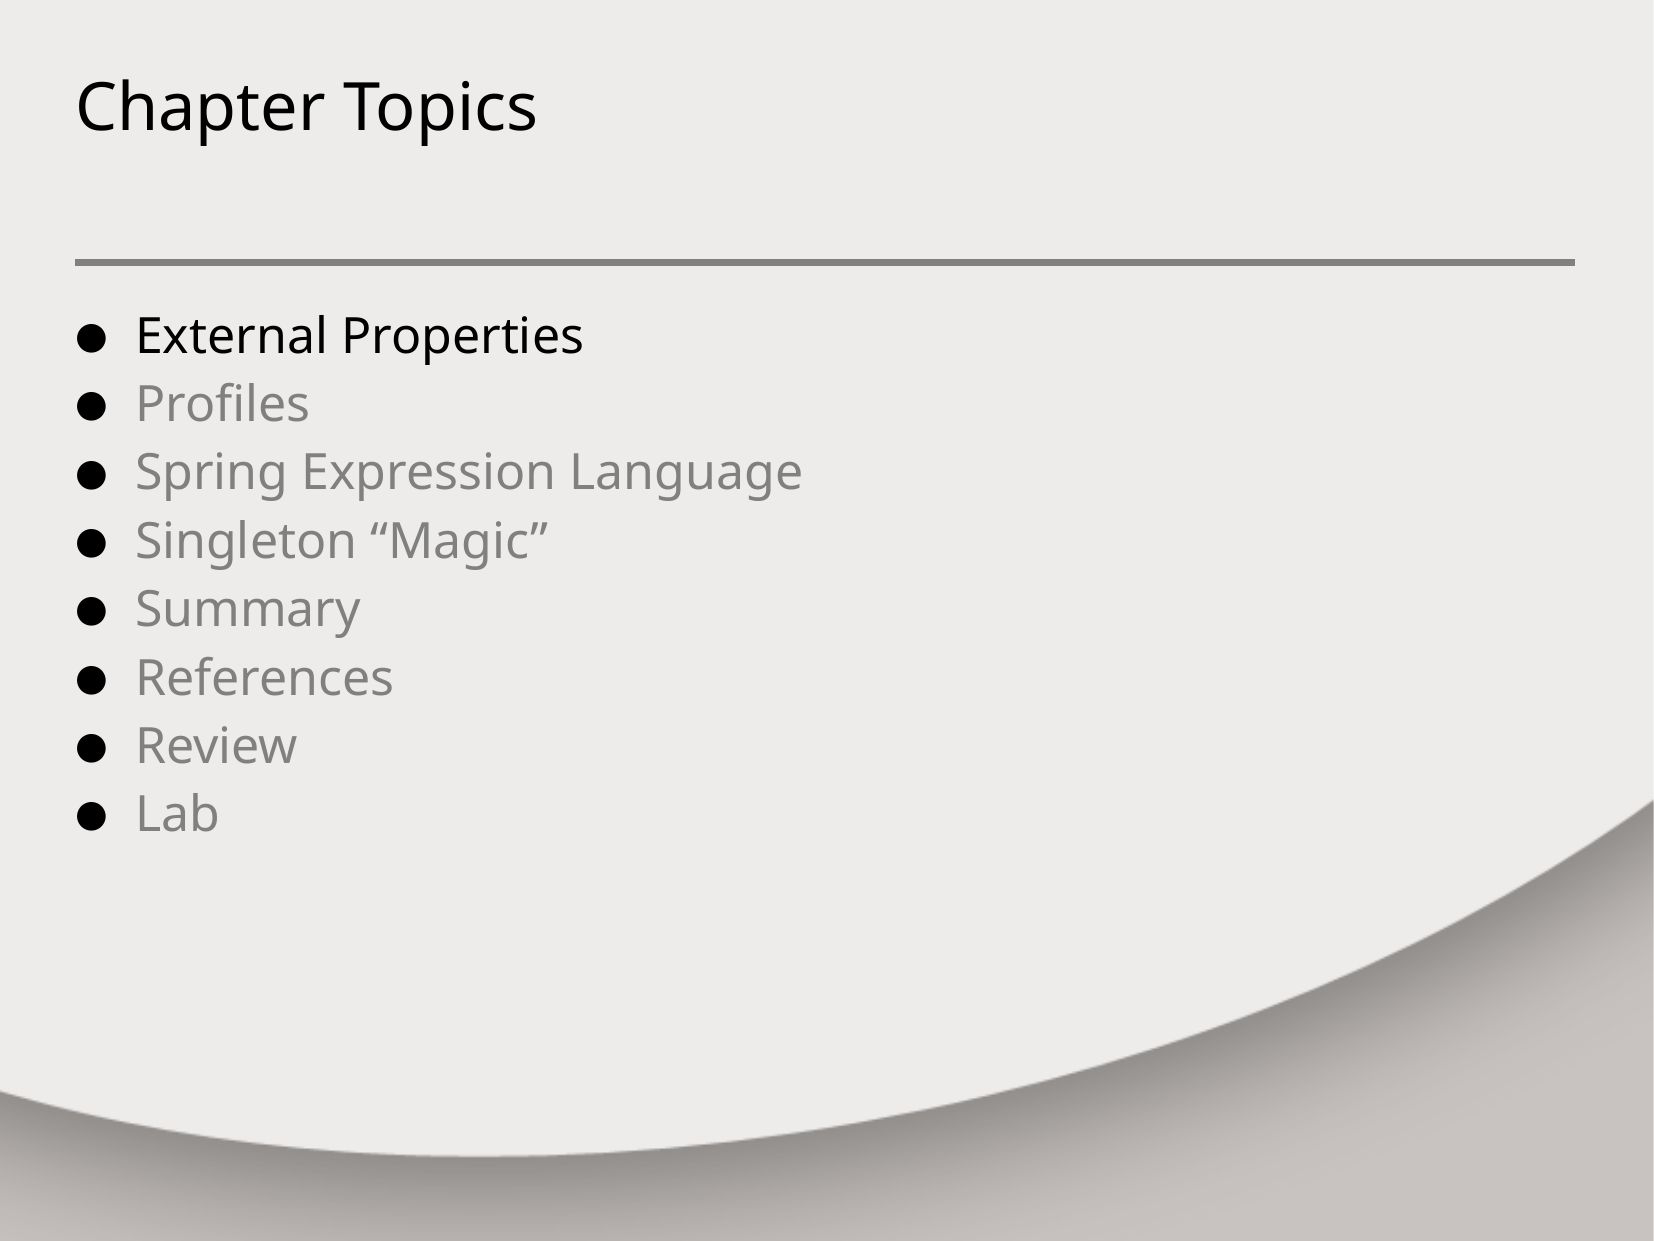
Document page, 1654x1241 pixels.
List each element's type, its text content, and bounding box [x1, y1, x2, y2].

title Chapter Topics [75, 75, 1576, 226]
picture [0, 0, 1654, 1241]
list External Properties Profiles Spring Expression Language Singleton “Magic” Summary References Review Lab [75, 300, 1576, 1163]
